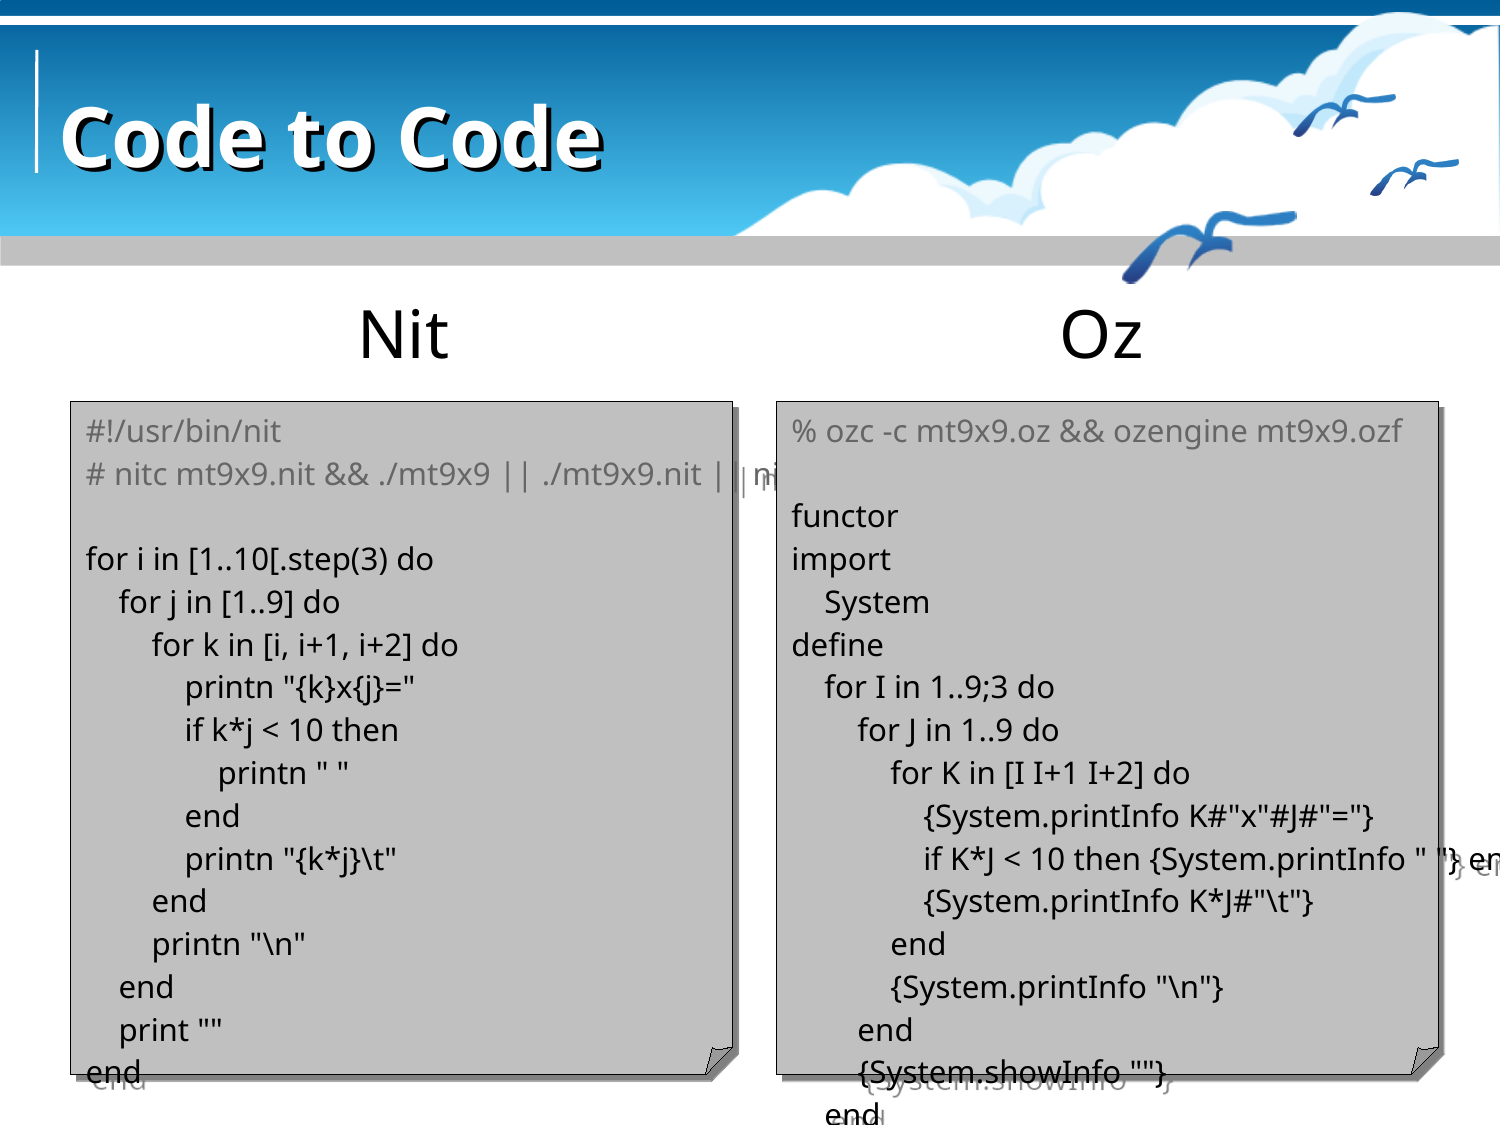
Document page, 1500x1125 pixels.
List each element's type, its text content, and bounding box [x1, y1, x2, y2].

text_box Nit [342, 283, 485, 388]
text_box % ozc -c mt9x9.oz && ozengine mt9x9.ozf functor import System define for I in 1..9;3 do for J in 1..9 do for K in [I I+1 I+2] do {System.printInfo K#"x"#J#"="} if K*J < 10 then {System.printInfo " "} end {System.printInfo K*J#"\t"} end {System.printInfo "\n"} end {System.showInfo ""} end end [776, 401, 1439, 1075]
title Code to Code [59, 86, 1465, 186]
text_box Oz [1045, 283, 1182, 388]
picture [730, 12, 1500, 284]
text_box #!/usr/bin/nit # nitc mt9x9.nit && ./mt9x9 || ./mt9x9.nit || nit mt9x9.nit for i in [1..10[.step(3) do for j in [1..9] do for k in [i, i+1, i+2] do printn "{k}x{j}=" if k*j < 10 then printn " " end printn "{k*j}\t" end printn "\n" end print "" end [70, 401, 733, 1075]
